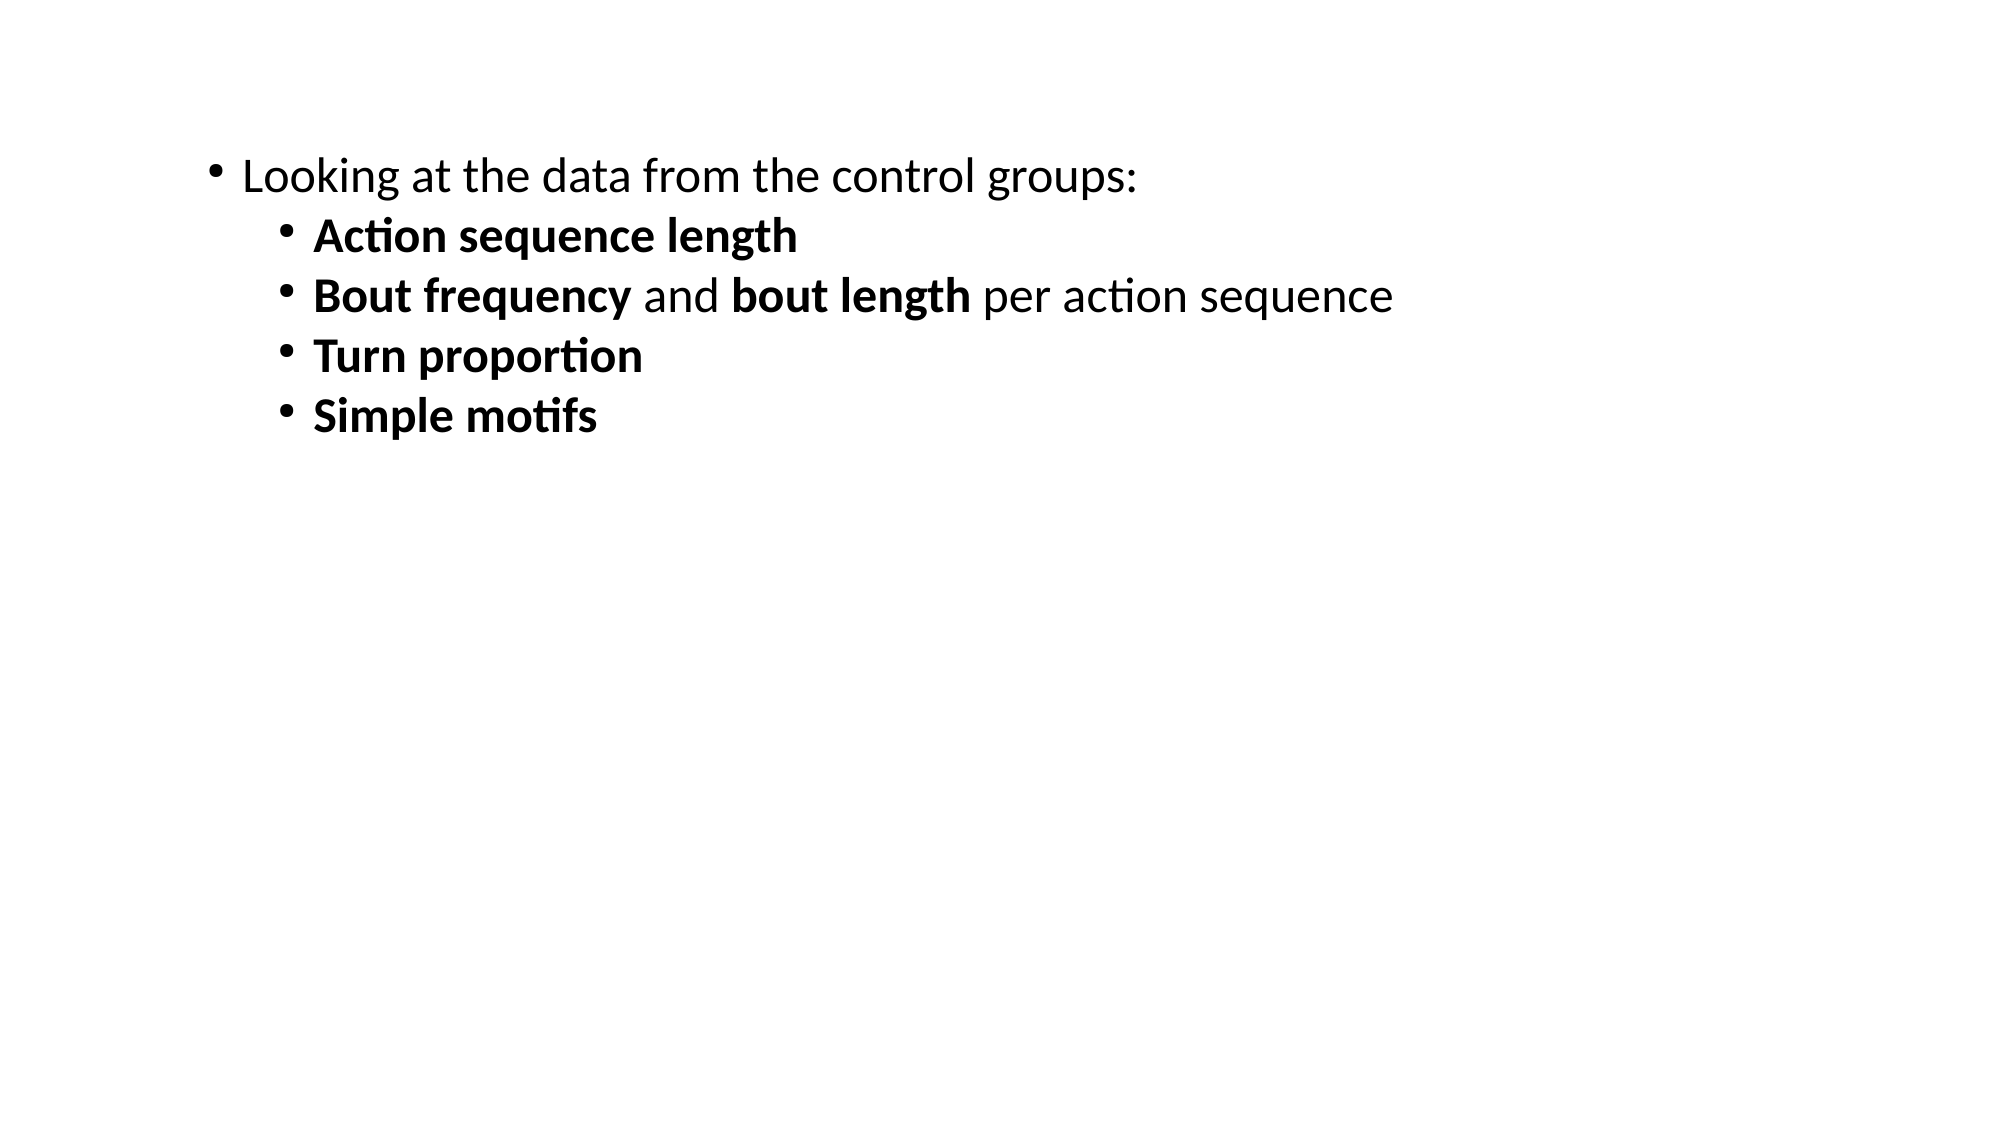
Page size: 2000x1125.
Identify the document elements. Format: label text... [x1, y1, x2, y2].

text_box Looking at the data from the control groups: Action sequence length Bout frequency and bout length per action sequence Turn proportion Simple motifs [20, 135, 1896, 1096]
